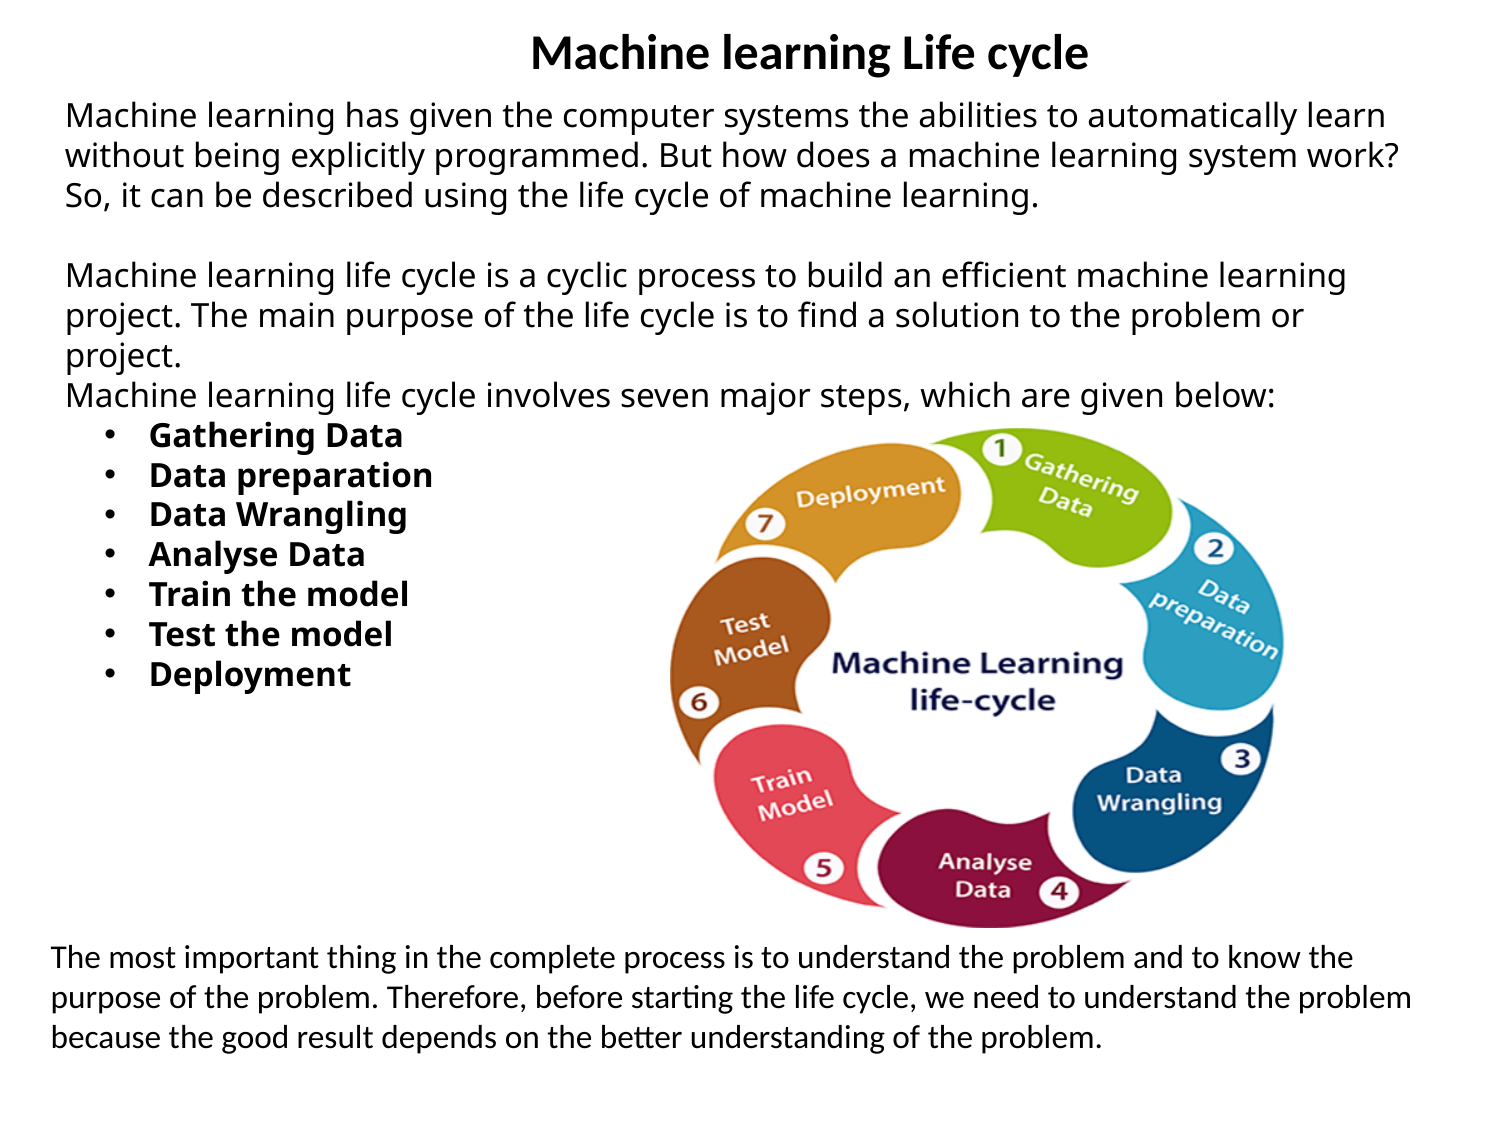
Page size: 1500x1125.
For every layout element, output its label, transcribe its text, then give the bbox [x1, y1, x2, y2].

text_box The most important thing in the complete process is to understand the problem and to know the purpose of the problem. Therefore, before starting the life cycle, we need to understand the problem because the good result depends on the better understanding of the problem. [35, 928, 1436, 1063]
text_box Machine learning Life cycle [515, 12, 1105, 87]
picture [670, 428, 1288, 928]
text_box Machine learning has given the computer systems the abilities to automatically learn without being explicitly programmed. But how does a machine learning system work? So, it can be described using the life cycle of machine learning. Machine learning life cycle is a cyclic process to build an efficient machine learning project. The main purpose of the life cycle is to find a solution to the problem or project. Machine learning life cycle involves seven major steps, which are given below: Gathering Data Data preparation Data Wrangling Analyse Data Train the model Test the model Deployment [50, 87, 1438, 701]
